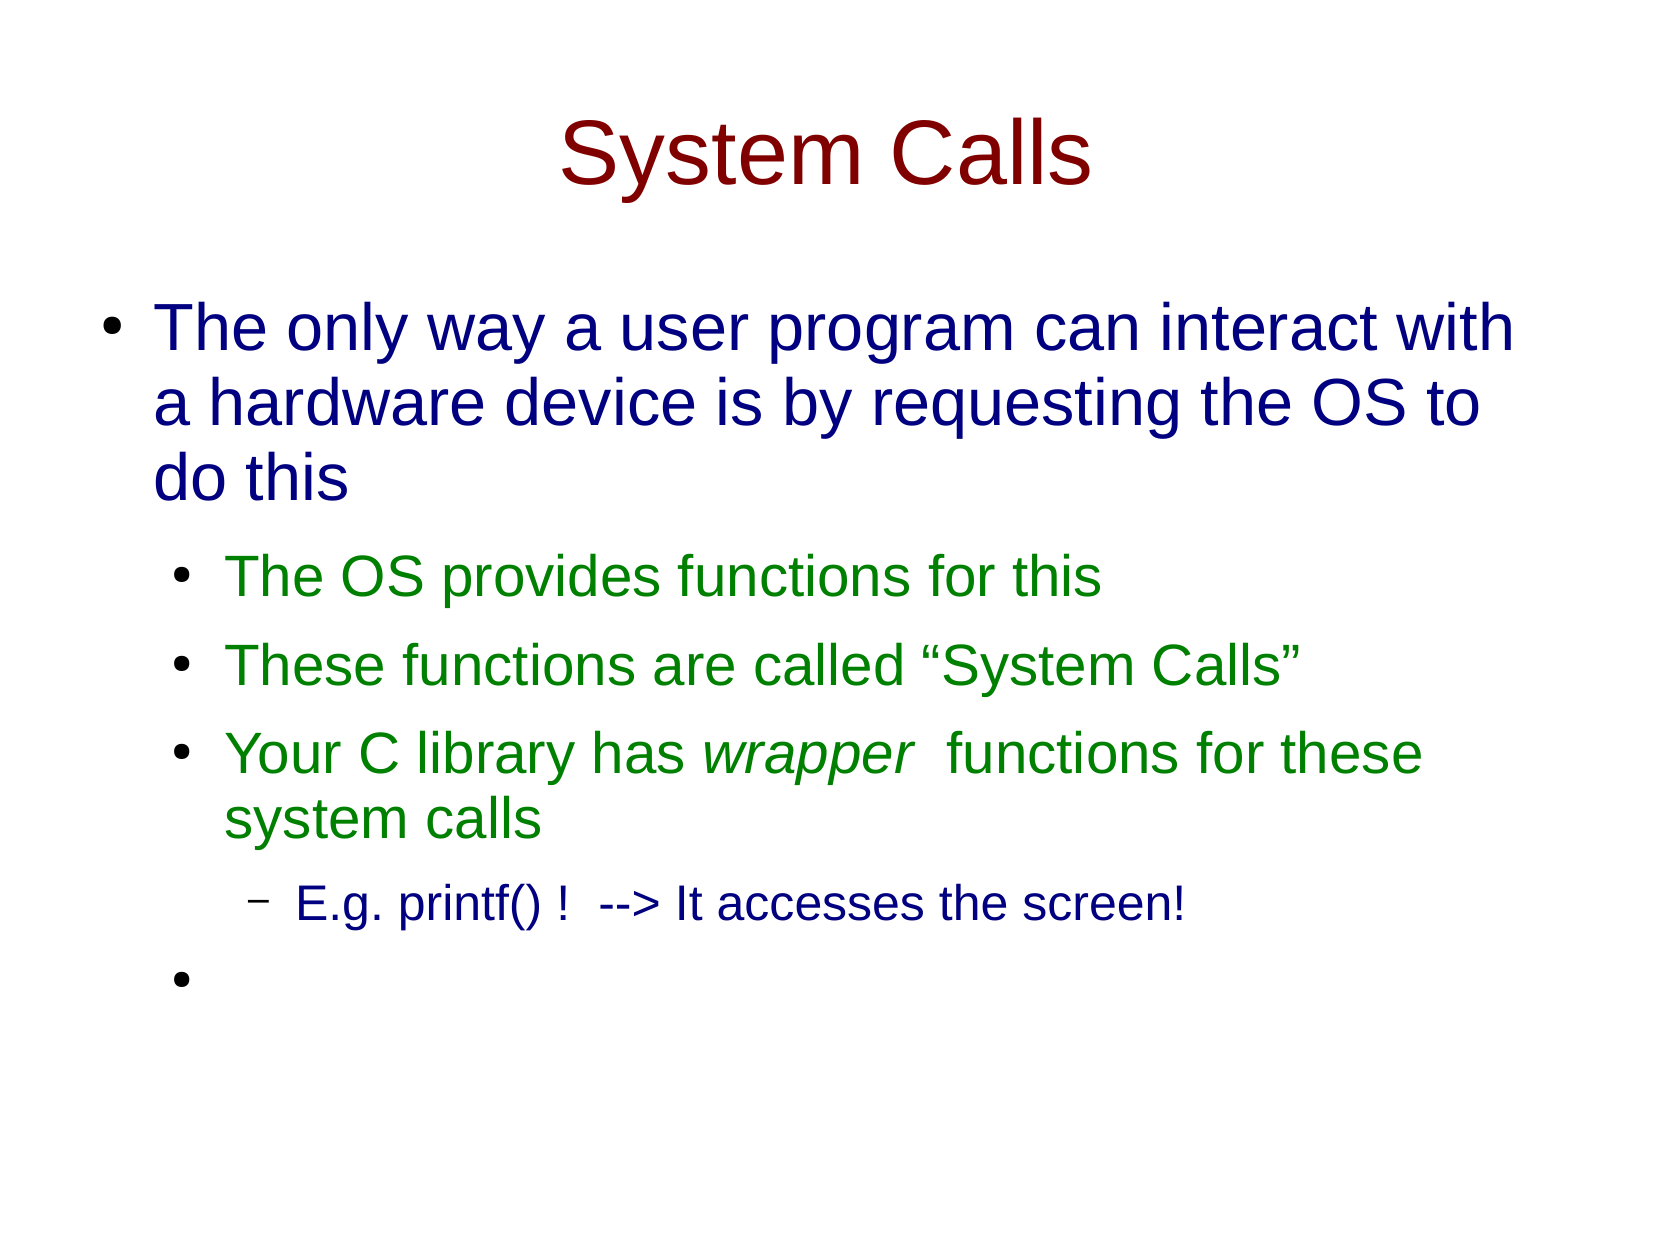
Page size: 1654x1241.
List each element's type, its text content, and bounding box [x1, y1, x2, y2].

title System Calls [82, 49, 1571, 257]
list The only way a user program can interact with a hardware device is by requesting the OS to do this The OS provides functions for this These functions are called “System Calls” Your C library has wrapper functions for these system calls E.g. printf() ! --> It accesses the screen! [82, 290, 1571, 1010]
